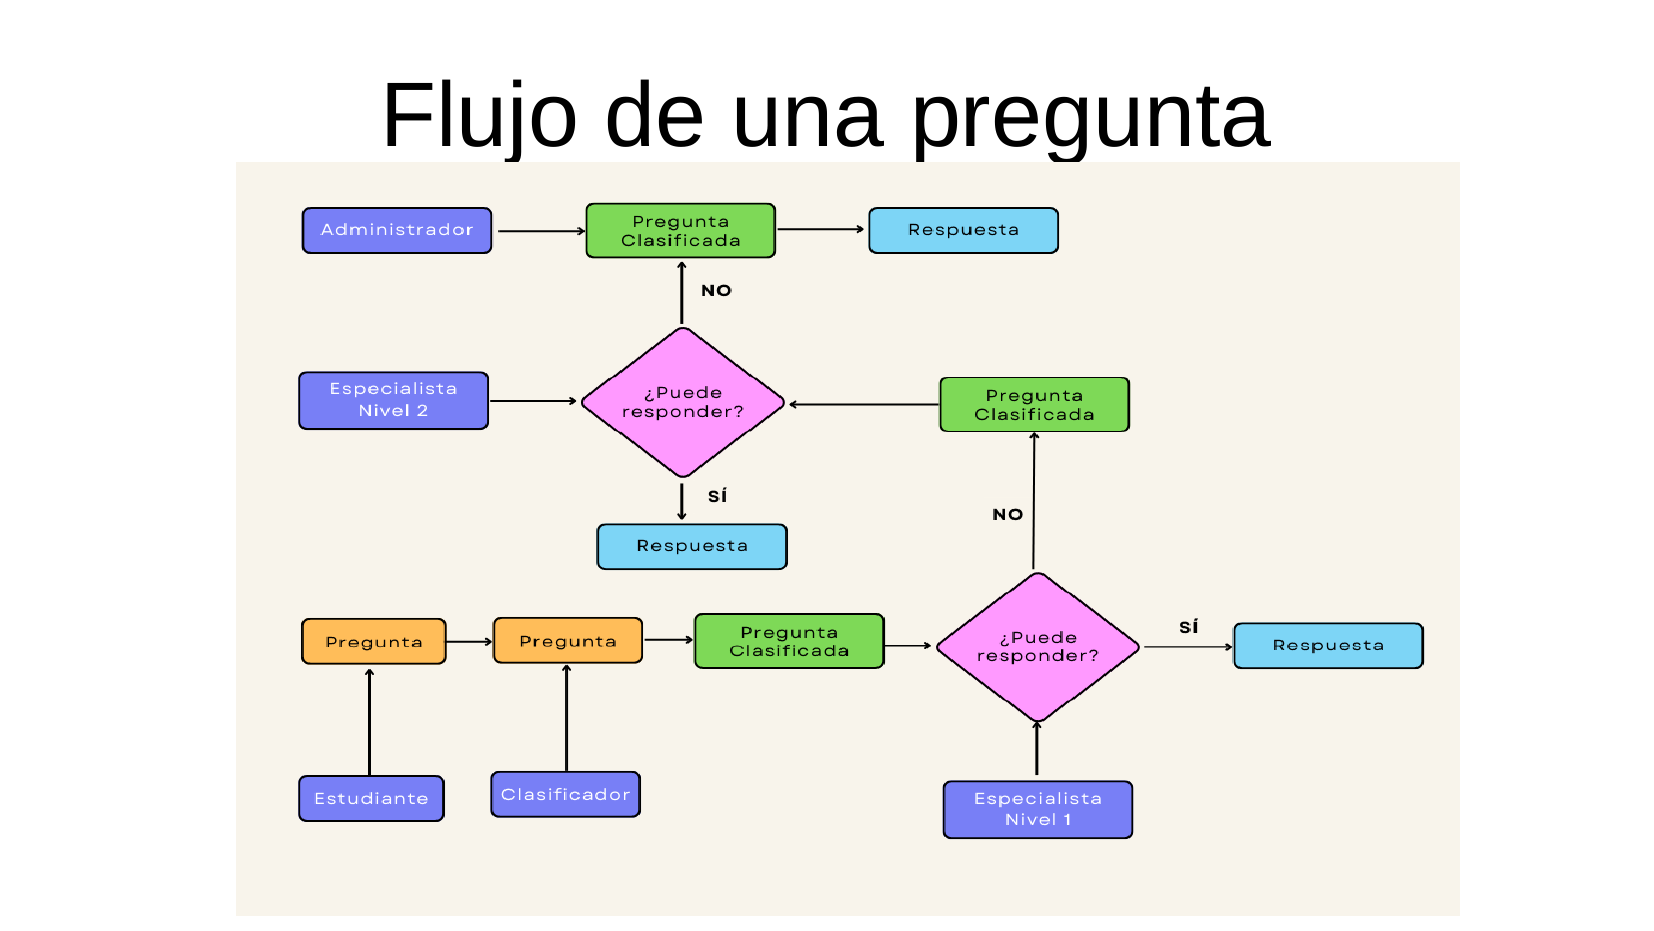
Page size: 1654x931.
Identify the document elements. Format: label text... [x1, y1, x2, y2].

picture [236, 162, 1460, 916]
title Flujo de una pregunta [82, 37, 1571, 193]
